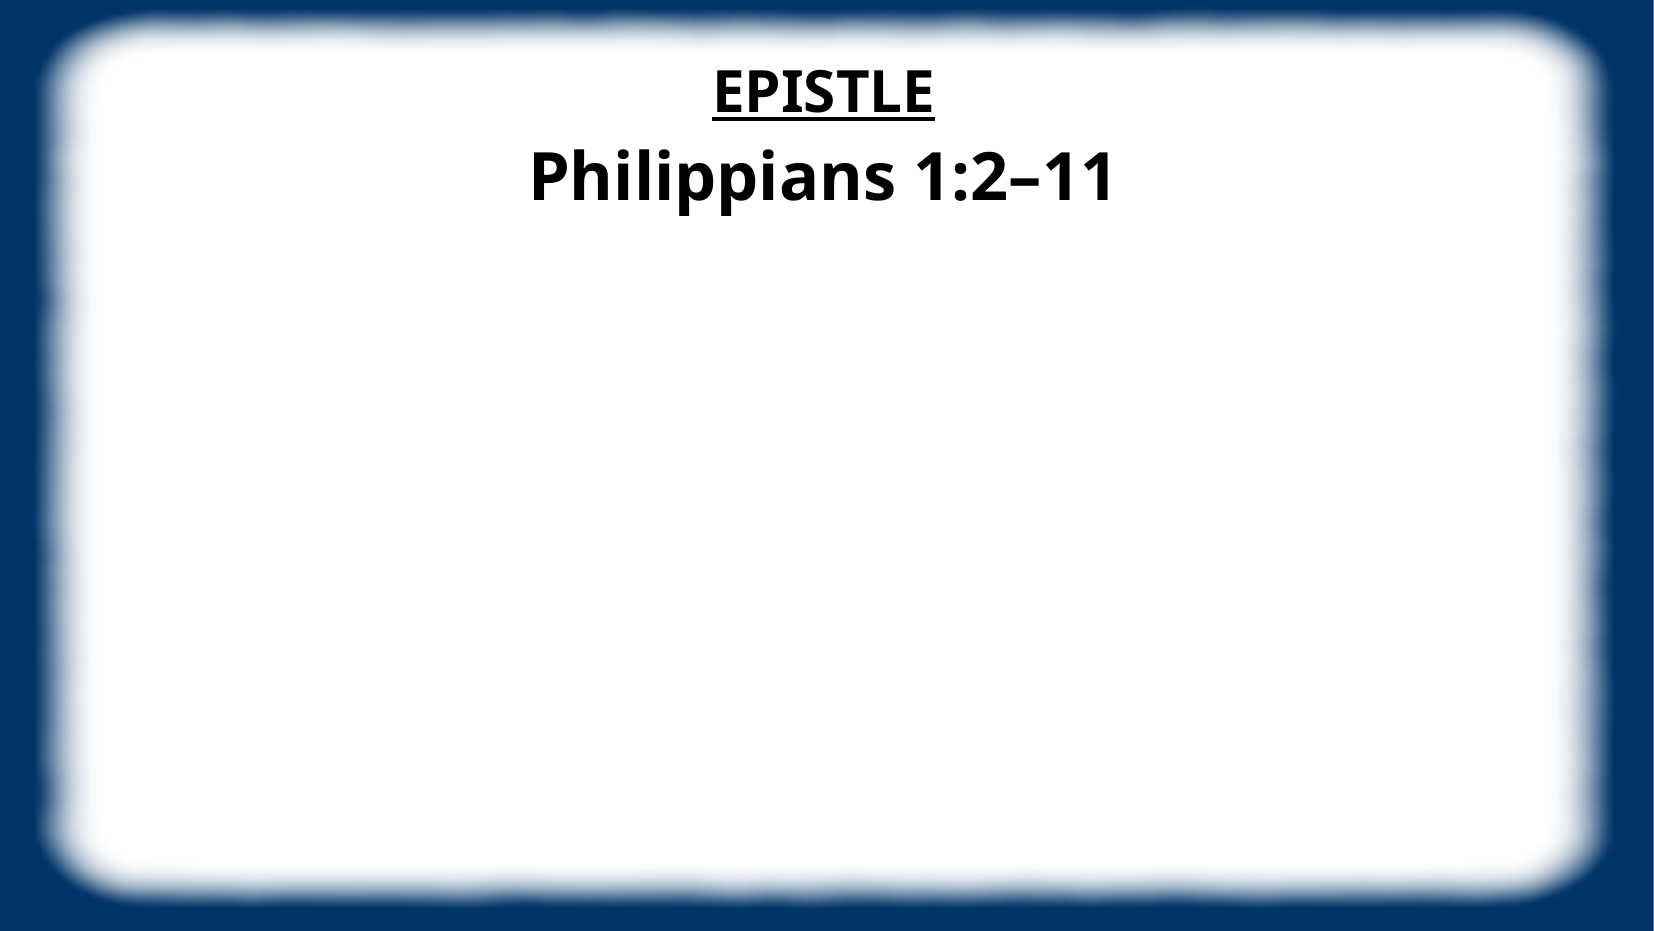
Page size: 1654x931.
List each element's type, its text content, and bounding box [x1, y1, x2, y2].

text_box EPISTLE Philippians 1:2–11 [103, 42, 1544, 224]
picture [0, 0, 1654, 931]
